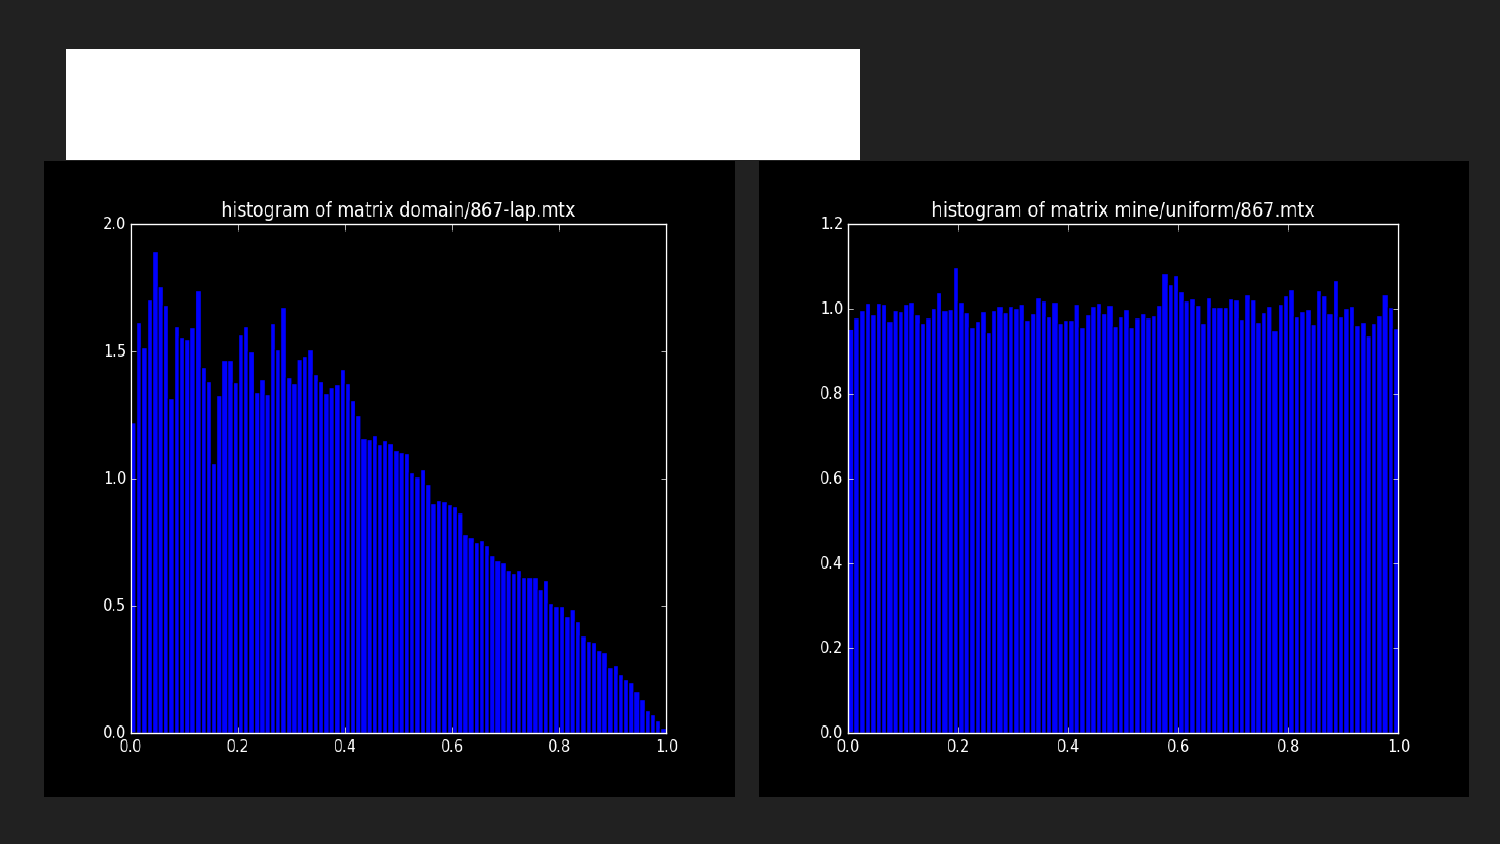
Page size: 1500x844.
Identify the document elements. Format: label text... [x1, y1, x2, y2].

picture [44, 161, 735, 797]
picture [759, 161, 1469, 797]
title Idea1: histograms [51, 24, 1449, 177]
